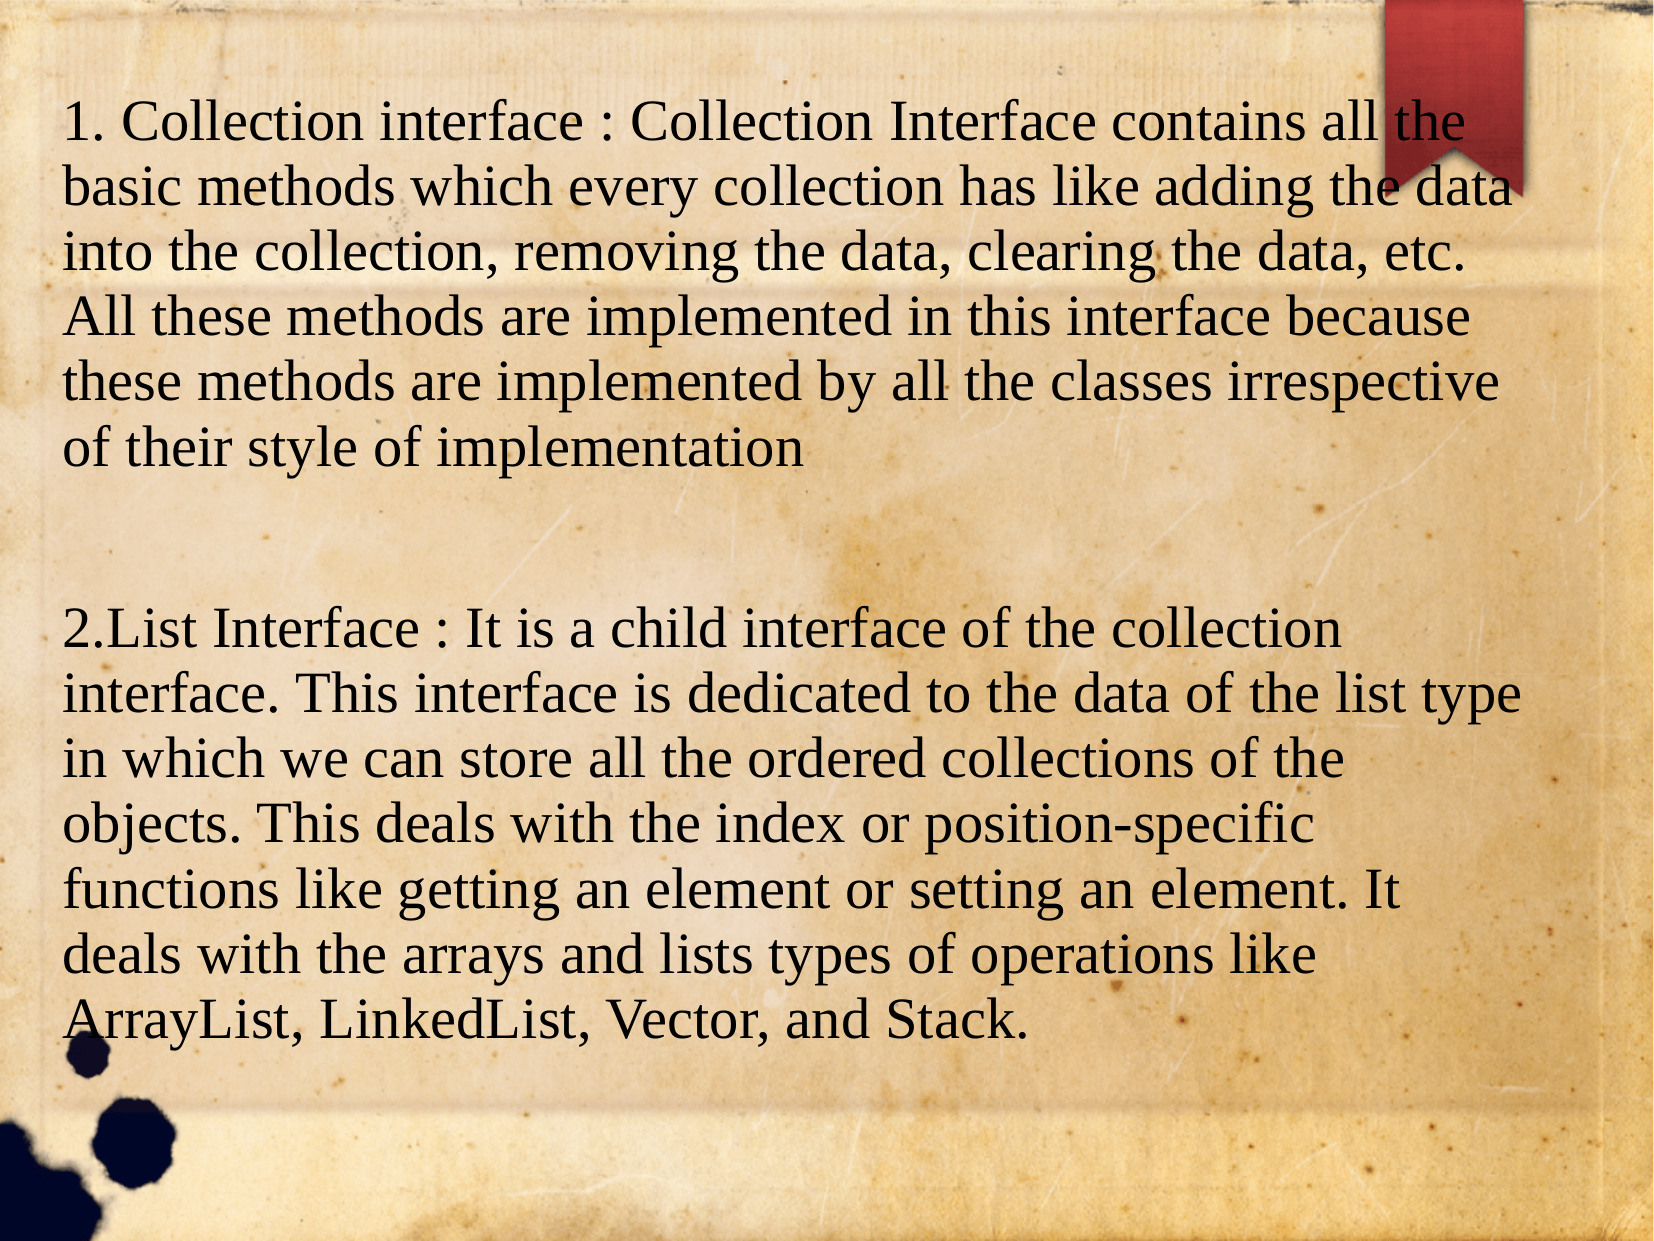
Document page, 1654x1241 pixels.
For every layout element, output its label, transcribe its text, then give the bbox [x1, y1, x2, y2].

picture [0, 0, 1654, 1241]
list 1. Collection interface : Collection Interface contains all the basic methods which every collection has like adding the data into the collection, removing the data, clearing the data, etc. All these methods are implemented in this interface because these methods are implemented by all the classes irrespective of their style of implementation 2.List Interface : It is a child interface of the collection interface. This interface is dedicated to the data of the list type in which we can store all the ordered collections of the objects. This deals with the index or position-specific functions like getting an element or setting an element. It deals with the arrays and lists types of operations like ArrayList, LinkedList, Vector, and Stack. [0, 88, 1538, 1063]
